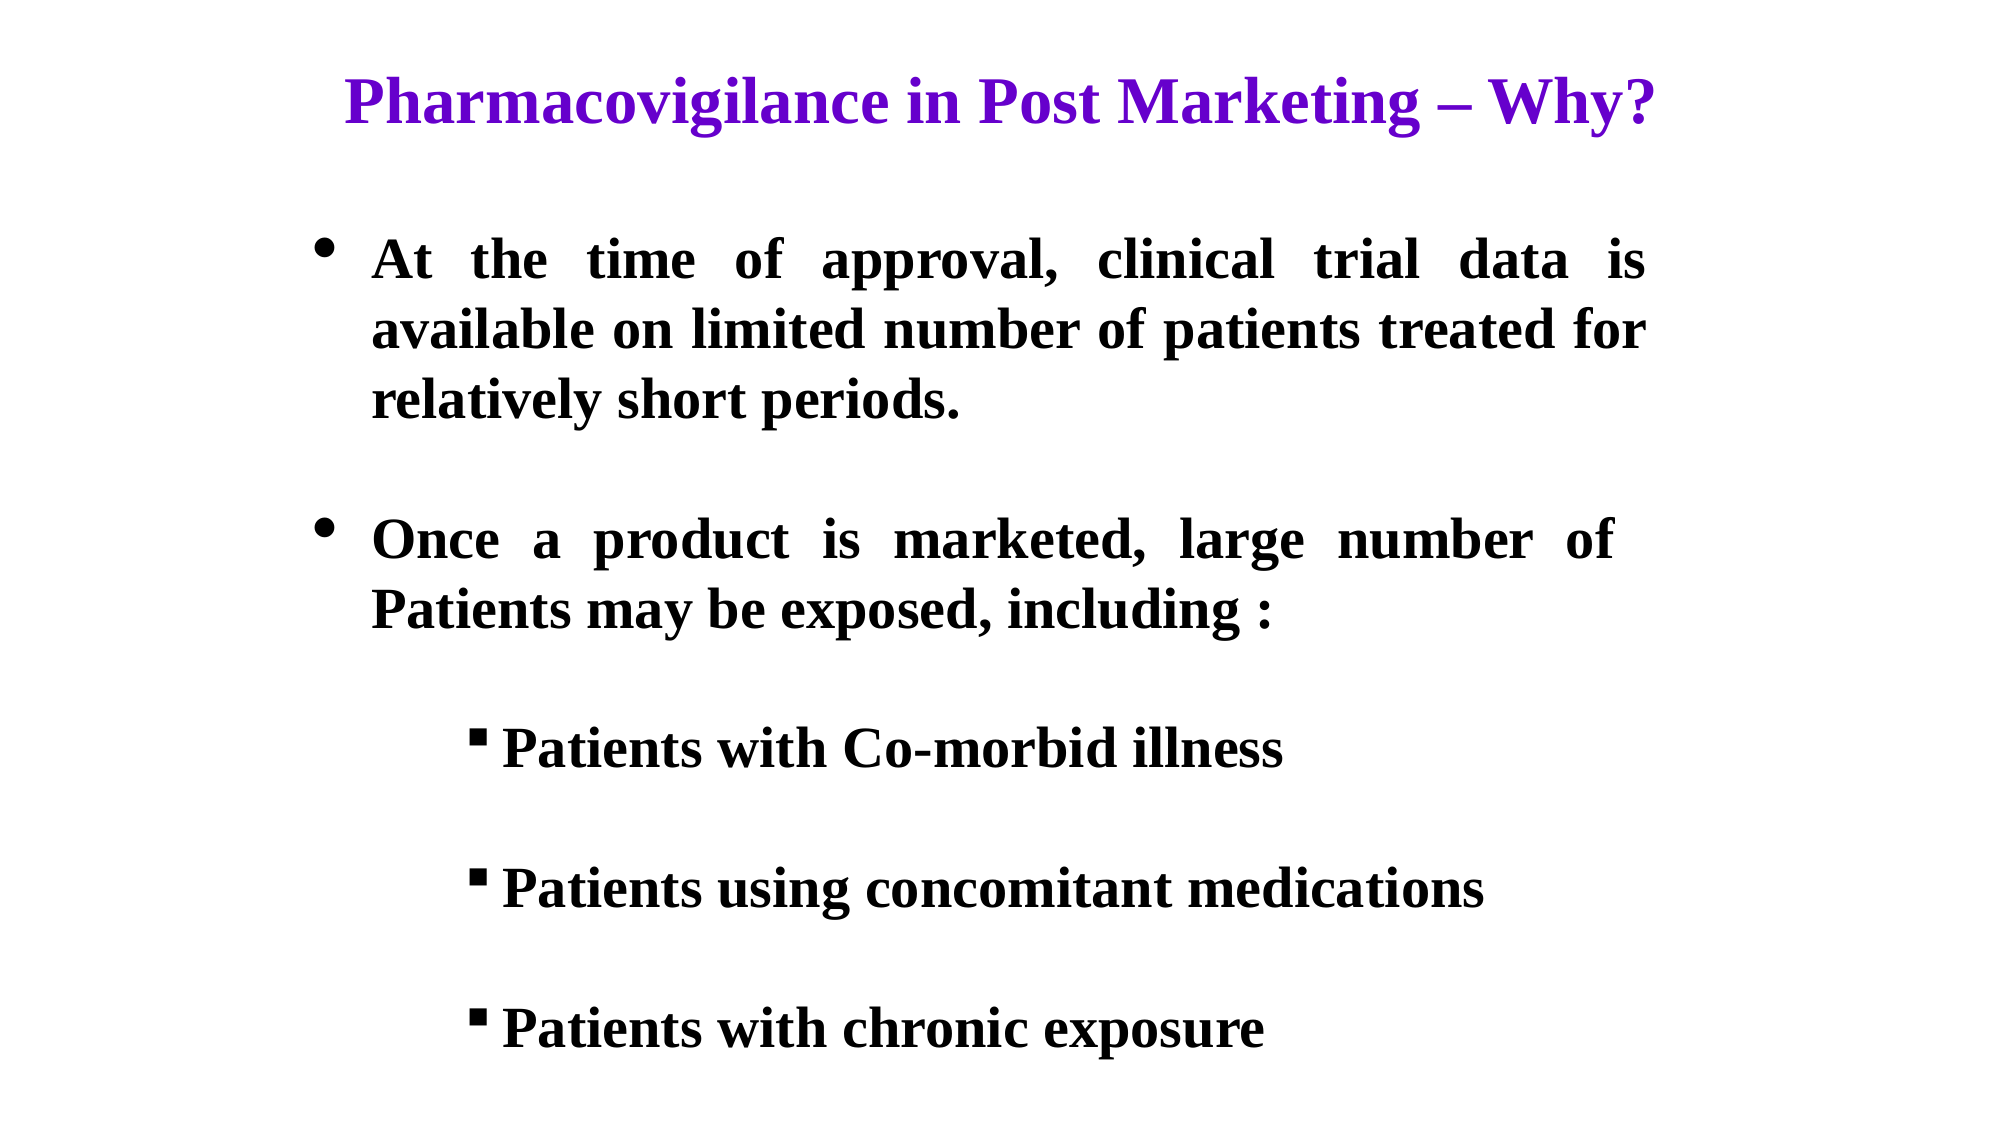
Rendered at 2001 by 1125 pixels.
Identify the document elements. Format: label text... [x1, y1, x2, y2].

text_box Pharmacovigilance in Post Marketing – Why? [329, 49, 1692, 145]
text_box At the time of approval, clinical trial data is available on limited number of patients treated for relatively short periods. Once a product is marketed, large number of Patients may be exposed, including : Patients with Co-morbid illness Patients using concomitant medications Patients with chronic exposure [299, 212, 1663, 1068]
